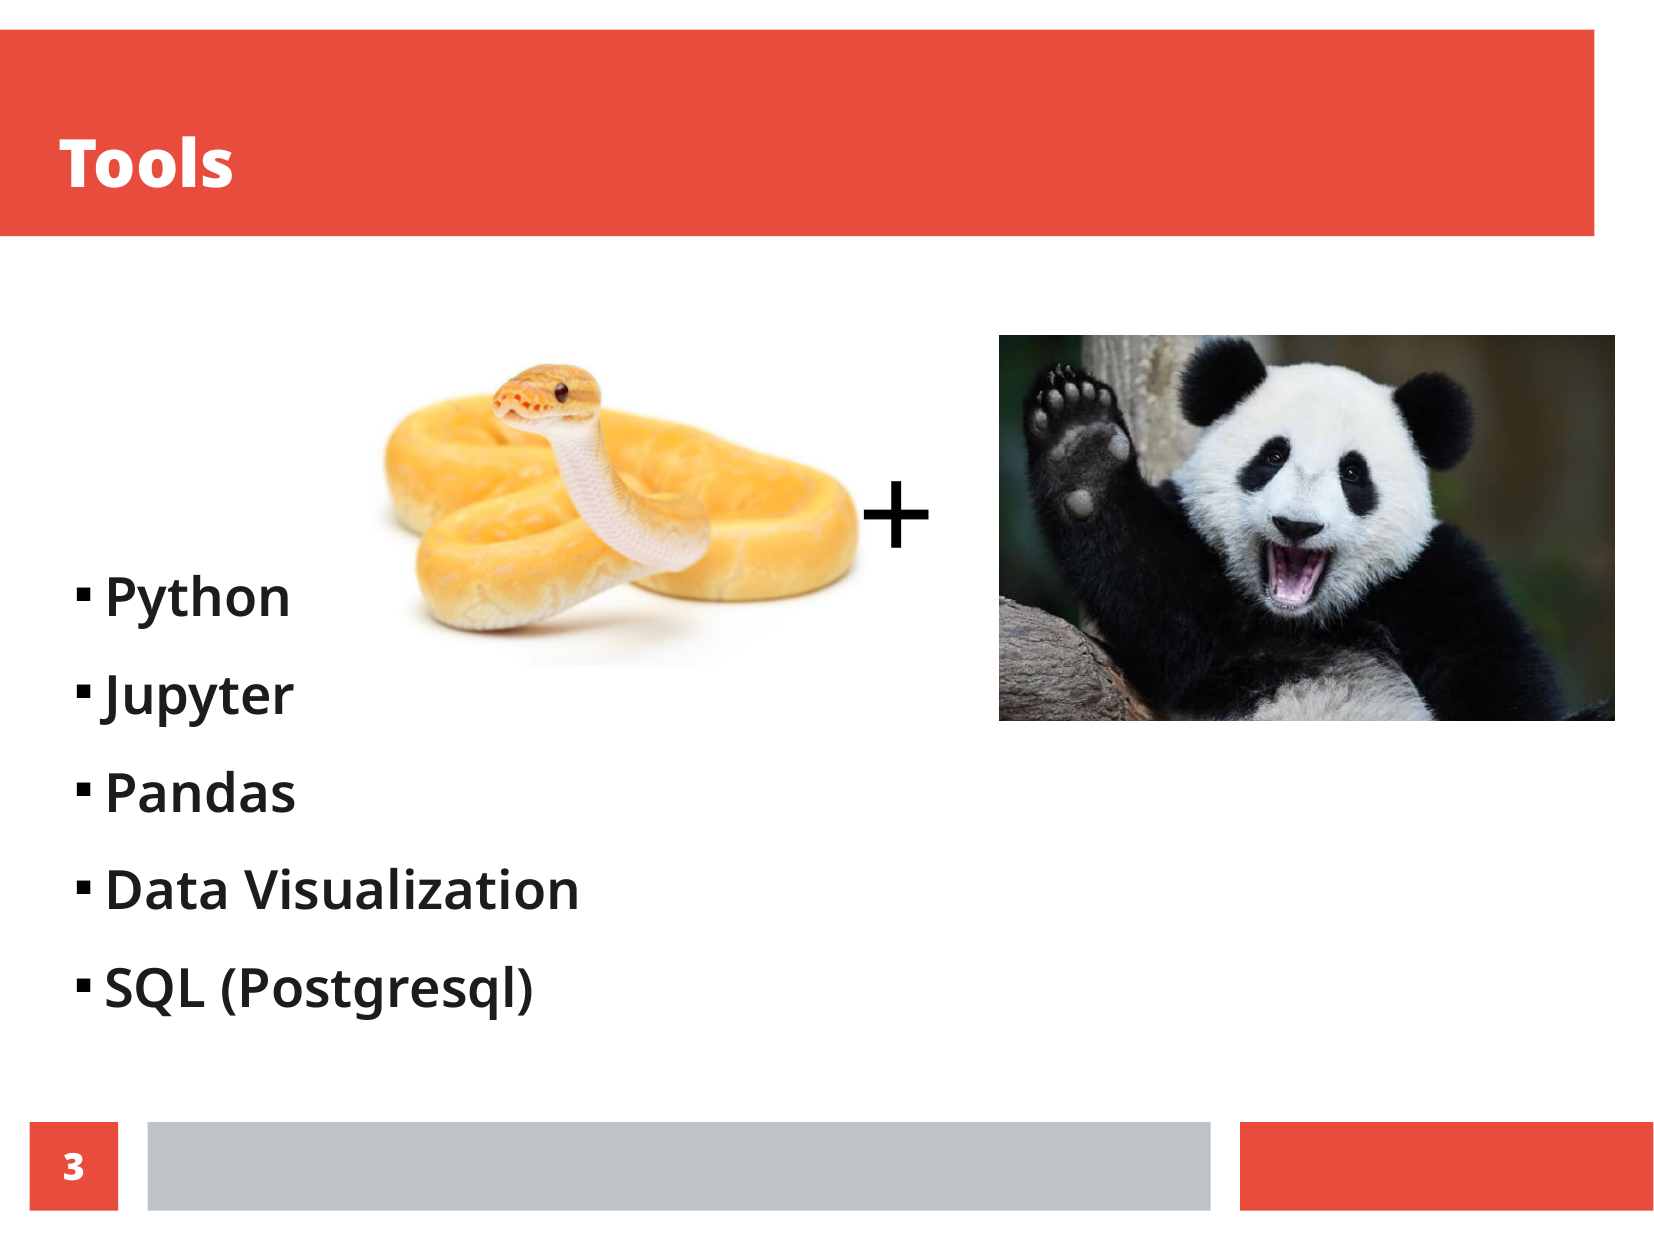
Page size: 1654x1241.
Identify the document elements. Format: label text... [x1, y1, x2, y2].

picture [304, 253, 927, 667]
picture [999, 335, 1615, 721]
title Tools [59, 59, 1595, 207]
list Python Jupyter Pandas Data Visualization SQL (Postgresql) [76, 558, 1583, 1241]
text_box + [857, 416, 974, 577]
